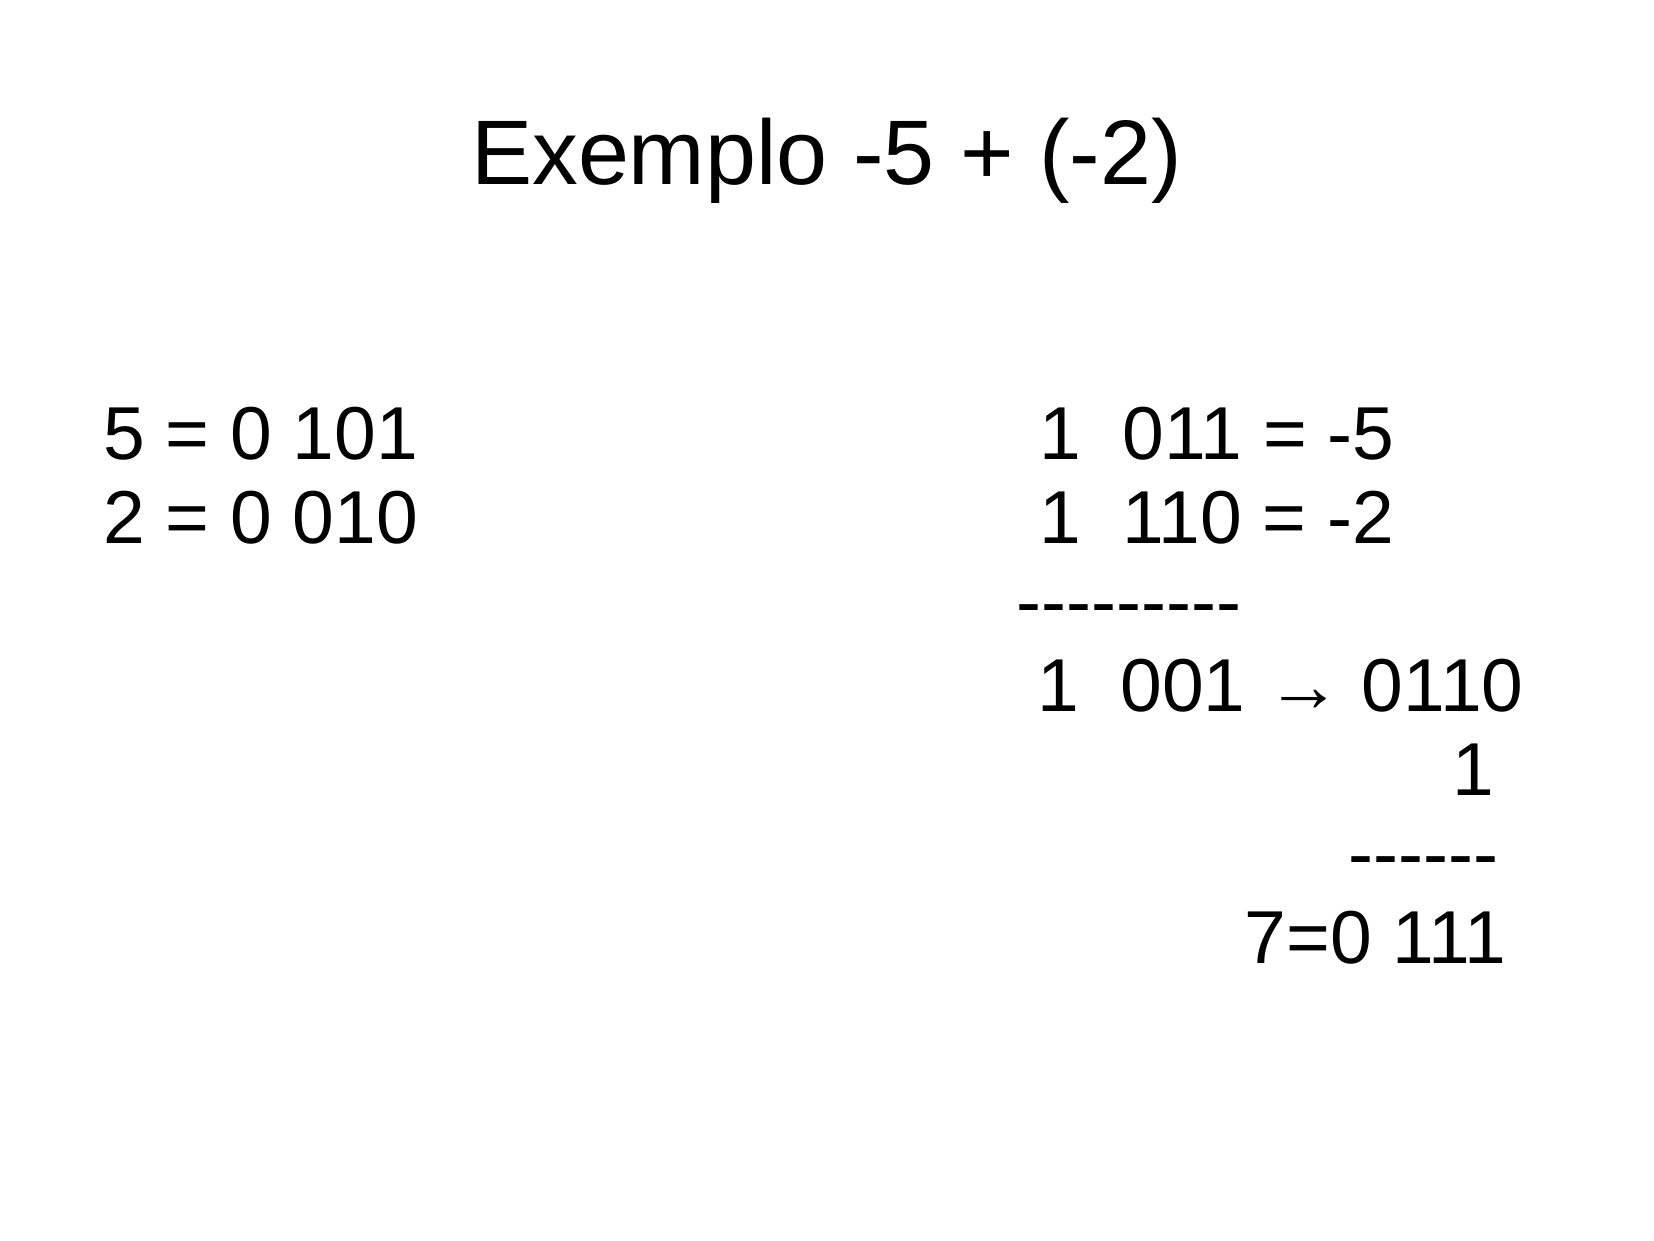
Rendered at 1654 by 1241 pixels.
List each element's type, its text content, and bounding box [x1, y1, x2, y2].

text_box 5 = 0 101 1 011 = -5 2 = 0 010 1 110 = -2 --------- 1 001 → 0110 1 ------ 7=0 111 [88, 383, 1544, 1236]
title Exemplo -5 + (-2) [82, 49, 1571, 257]
